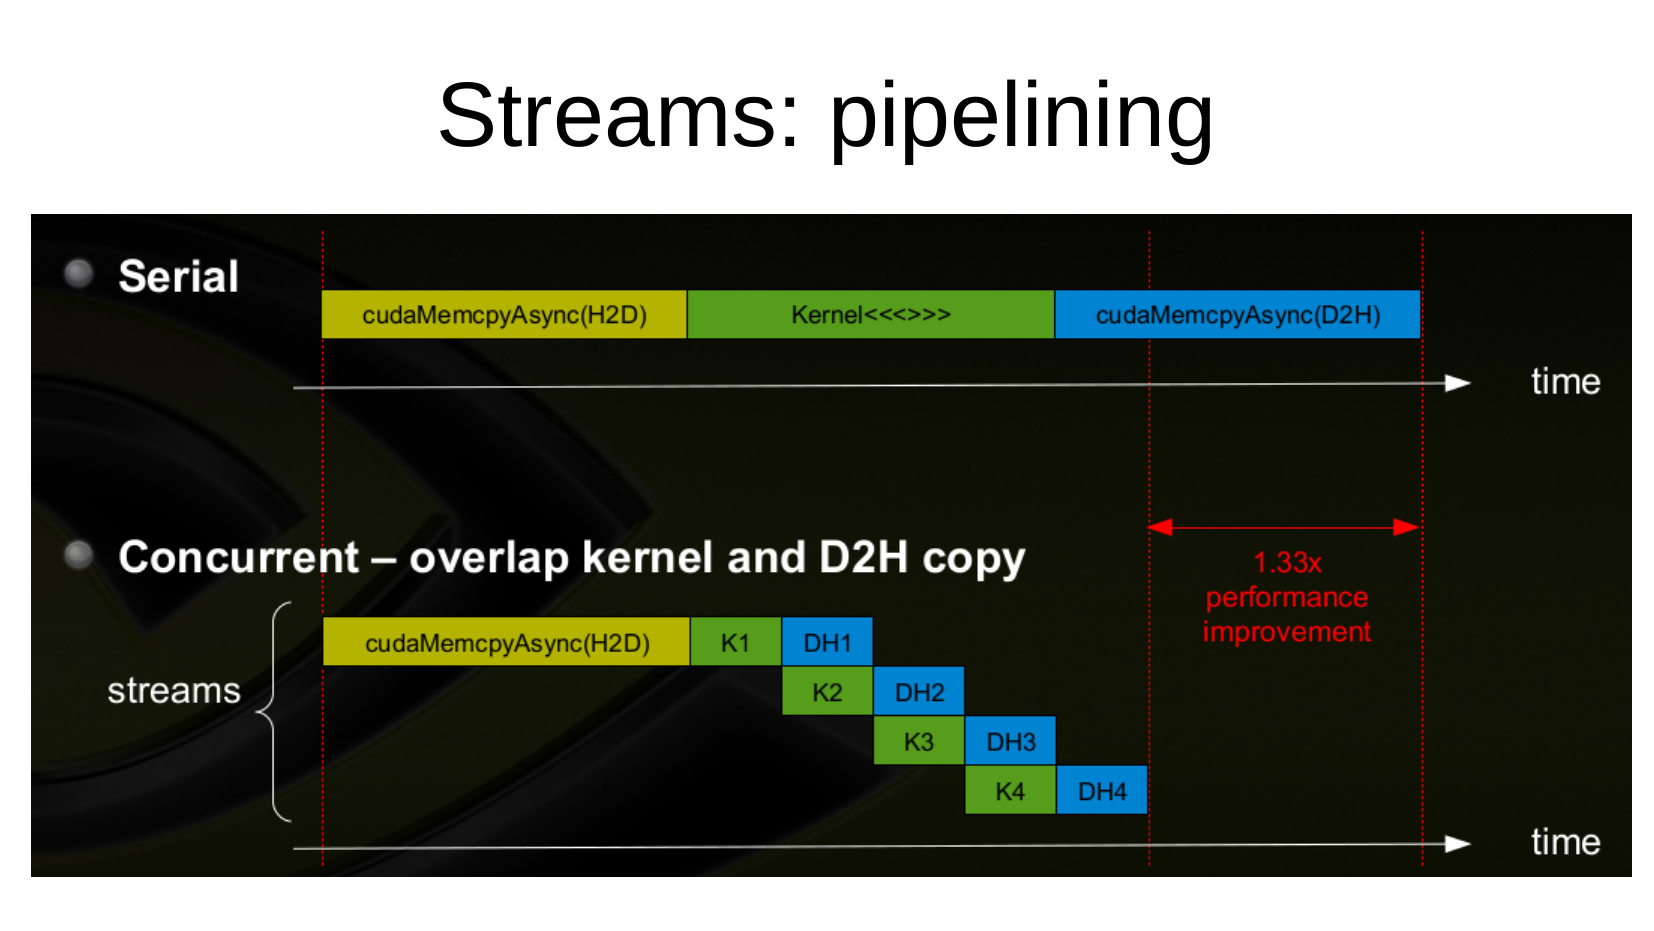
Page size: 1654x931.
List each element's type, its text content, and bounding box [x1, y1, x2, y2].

title Streams: pipelining [82, 37, 1571, 193]
picture [31, 214, 1632, 877]
